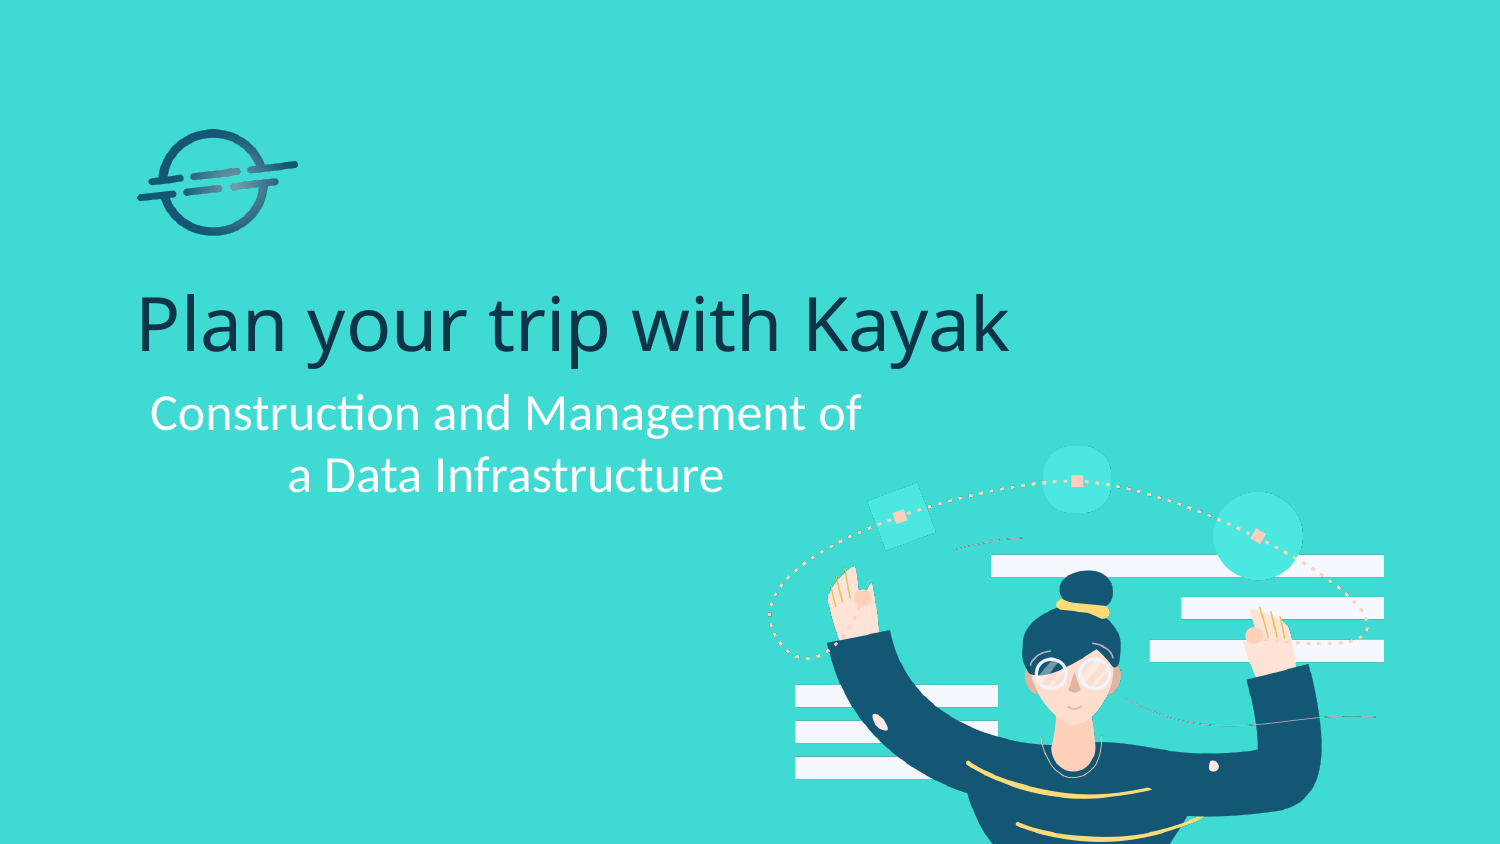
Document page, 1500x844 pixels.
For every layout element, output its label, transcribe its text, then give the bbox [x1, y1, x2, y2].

title Construction and Management of a Data Infrastructure [120, 379, 892, 519]
title Plan your trip with Kayak [120, 280, 1267, 382]
picture [137, 129, 298, 236]
picture [768, 425, 1395, 844]
